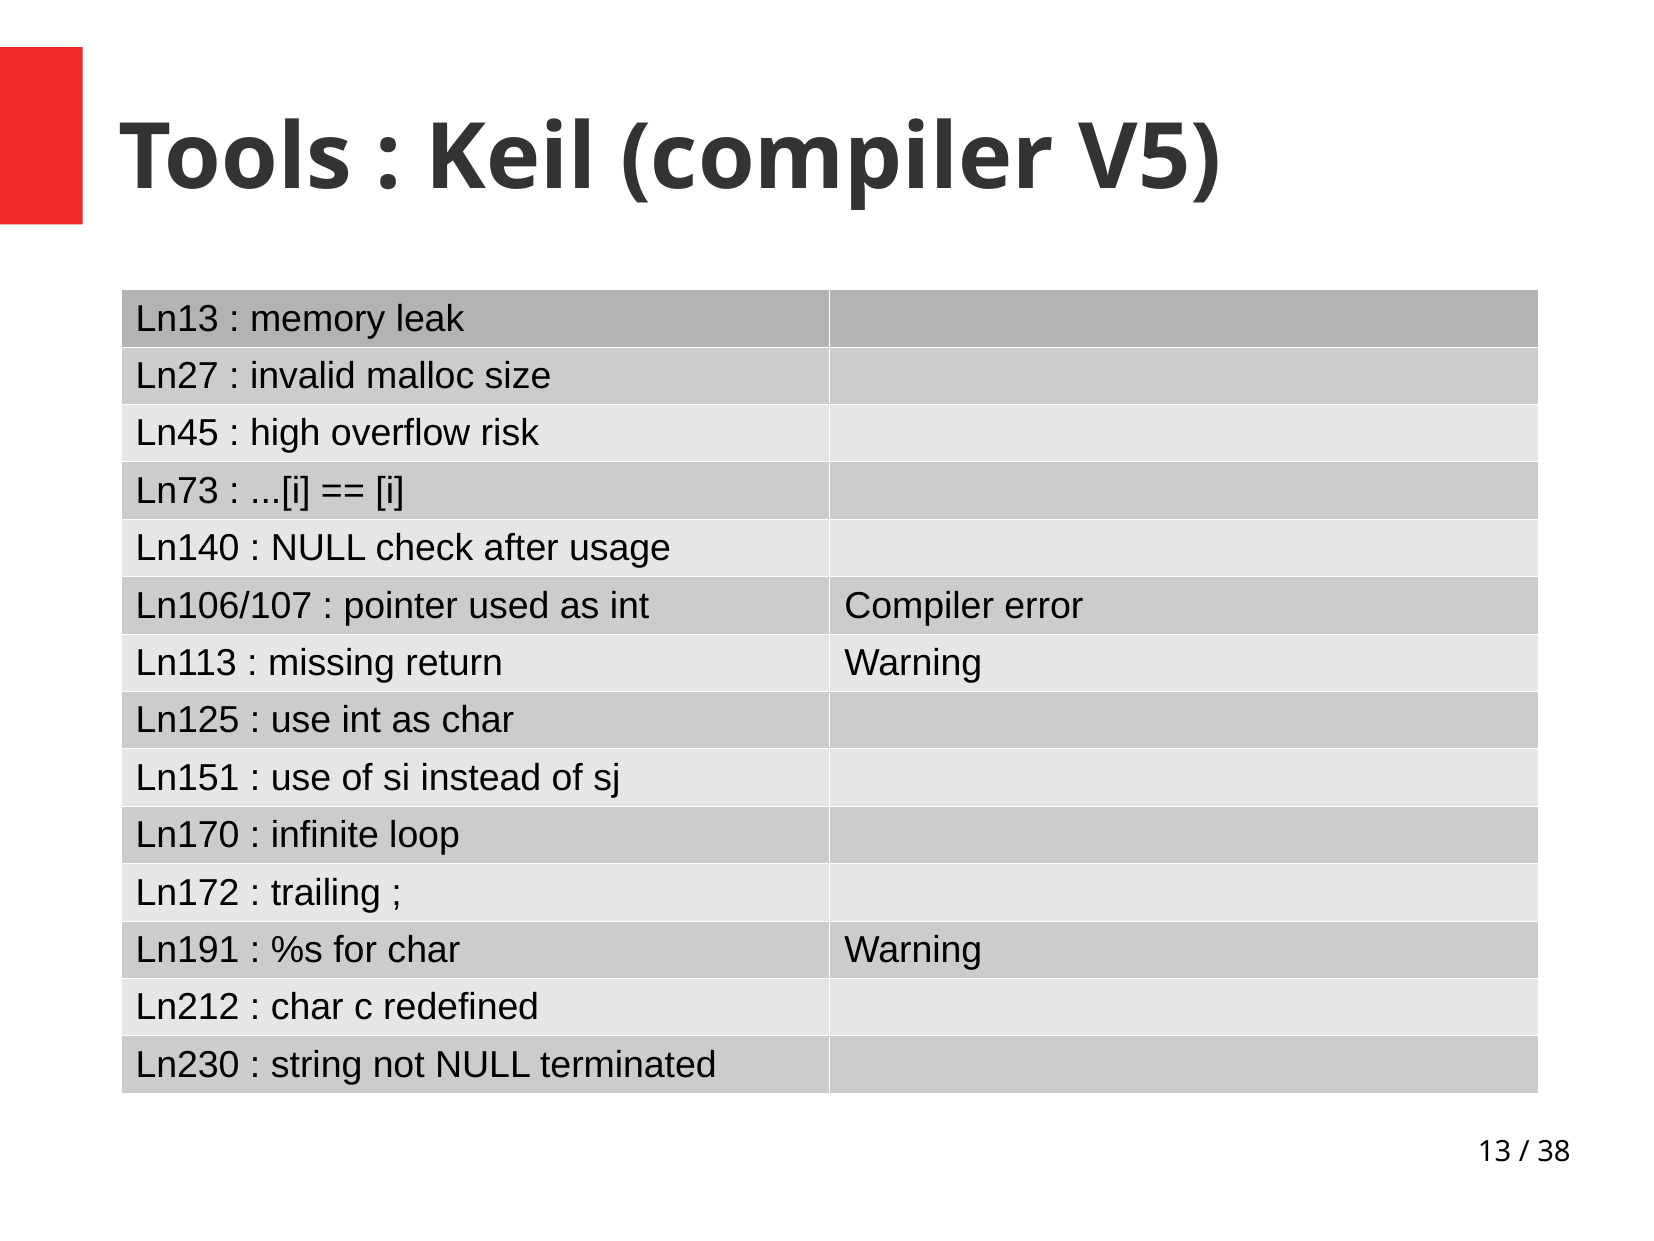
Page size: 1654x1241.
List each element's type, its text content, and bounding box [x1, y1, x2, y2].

table_cell Ln170 : infinite loop [122, 807, 829, 863]
table_cell [830, 692, 1538, 748]
table_cell [830, 405, 1538, 461]
table_cell [830, 864, 1538, 921]
title Tools : Keil (compiler V5) [118, 49, 1571, 257]
table_cell [830, 749, 1538, 806]
table_cell Warning [830, 922, 1538, 978]
table_cell Ln125 : use int as char [122, 692, 829, 748]
table_header Ln13 : memory leak [122, 290, 829, 347]
table_cell Ln230 : string not NULL terminated [122, 1036, 829, 1093]
table_header [830, 290, 1538, 347]
table_cell Ln140 : NULL check after usage [122, 520, 829, 576]
table_cell Ln73 : ...[i] == [i] [122, 462, 829, 519]
table_cell [830, 979, 1538, 1035]
table_cell Ln113 : missing return [122, 635, 829, 691]
table_cell Ln45 : high overflow risk [122, 405, 829, 461]
table_cell Ln212 : char c redefined [122, 979, 829, 1035]
table_cell Ln151 : use of si instead of sj [122, 749, 829, 806]
table_cell Ln27 : invalid malloc size [122, 348, 829, 404]
table_cell [830, 462, 1538, 519]
table_cell Ln191 : %s for char [122, 922, 829, 978]
table_cell Compiler error [830, 577, 1538, 634]
table_cell [830, 520, 1538, 576]
table_cell Ln172 : trailing ; [122, 864, 829, 921]
table_cell [830, 348, 1538, 404]
table_cell Warning [830, 635, 1538, 691]
table_cell [830, 1036, 1538, 1093]
table_cell [830, 807, 1538, 863]
table_cell Ln106/107 : pointer used as int [122, 577, 829, 634]
